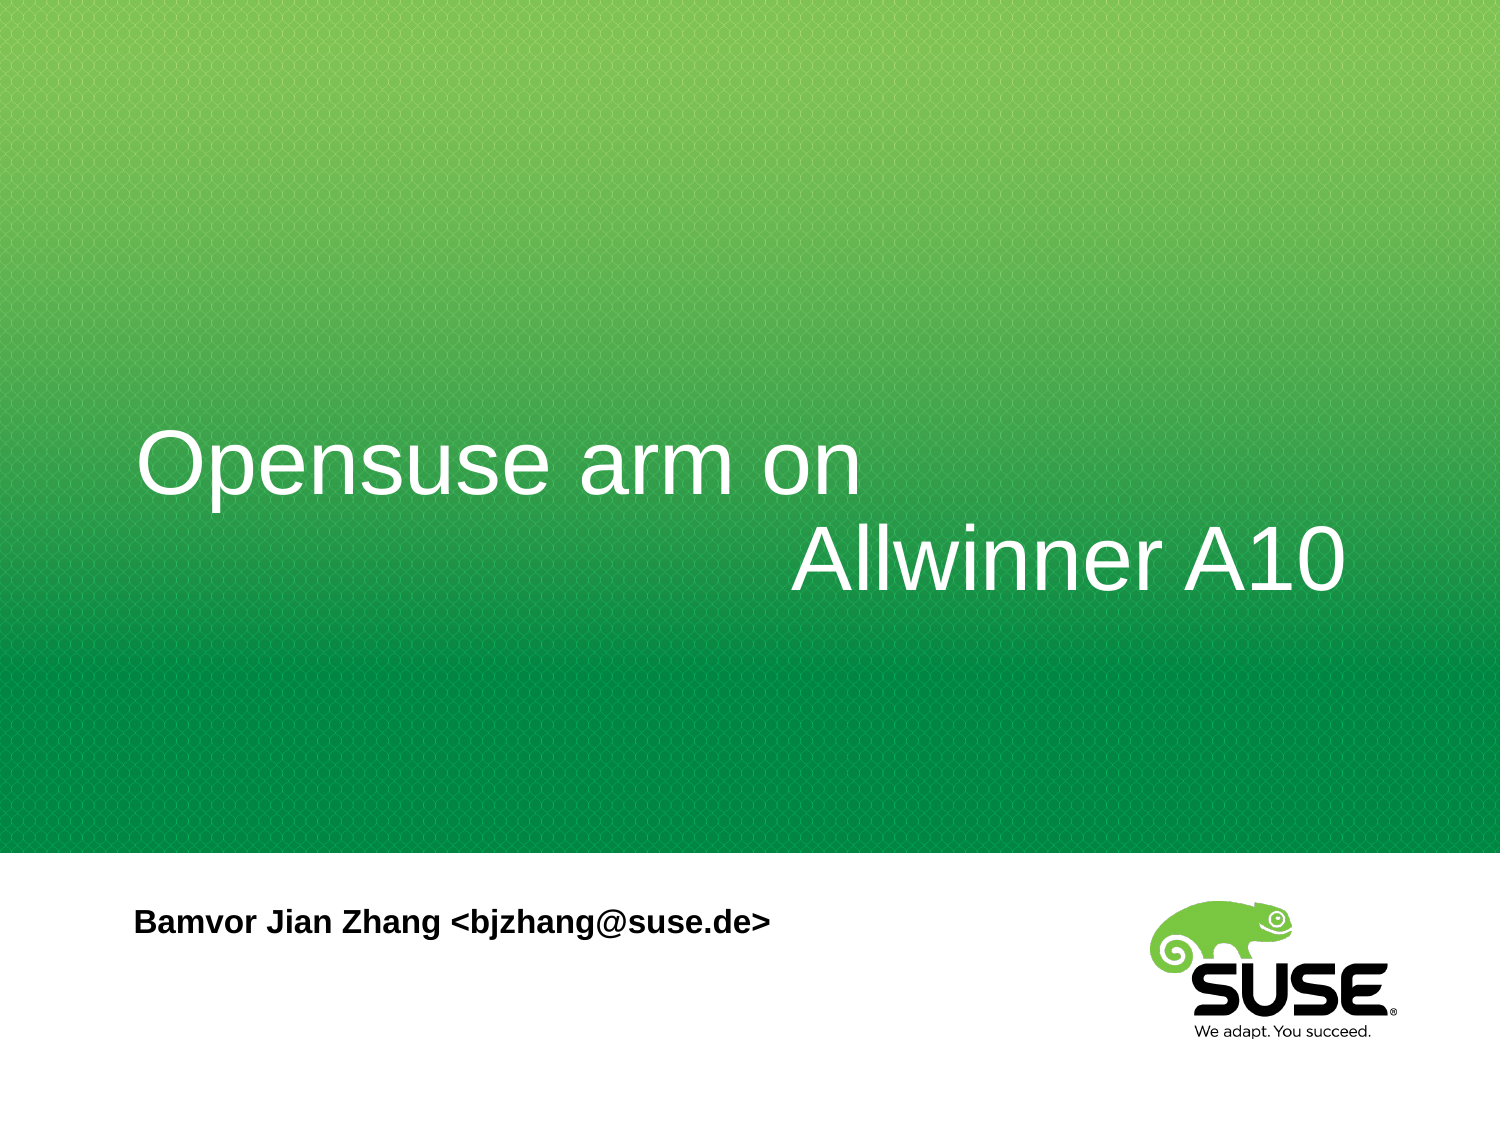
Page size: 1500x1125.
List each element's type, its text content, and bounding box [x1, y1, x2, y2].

picture [1150, 901, 1397, 1039]
picture [0, 0, 1500, 853]
subtitle Bamvor Jian Zhang <bjzhang@suse.de> [133, 772, 790, 1073]
title Opensuse arm on Allwinner A10 [135, 388, 1409, 640]
